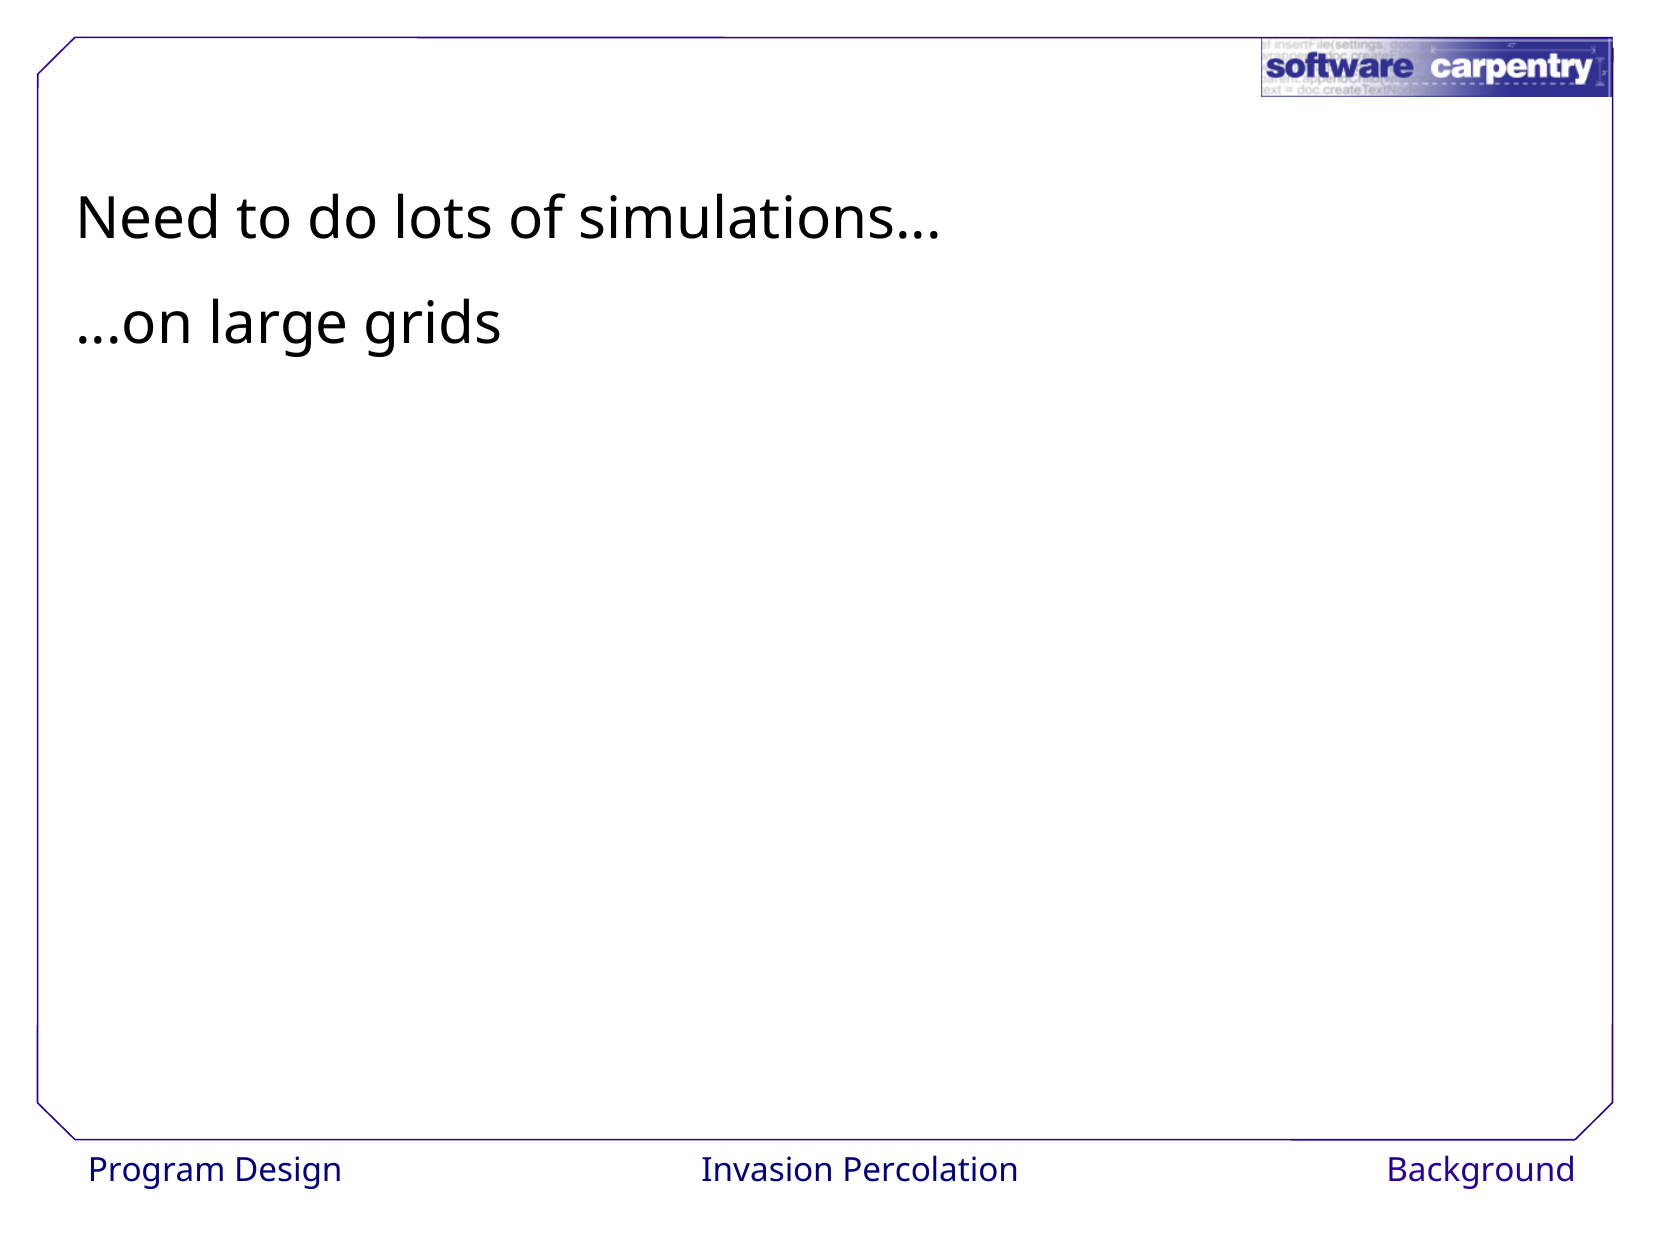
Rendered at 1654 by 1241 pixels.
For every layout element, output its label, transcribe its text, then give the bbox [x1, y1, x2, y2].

picture [1261, 39, 1613, 97]
text_box Need to do lots of simulations... ...on large grids [60, 137, 1107, 364]
